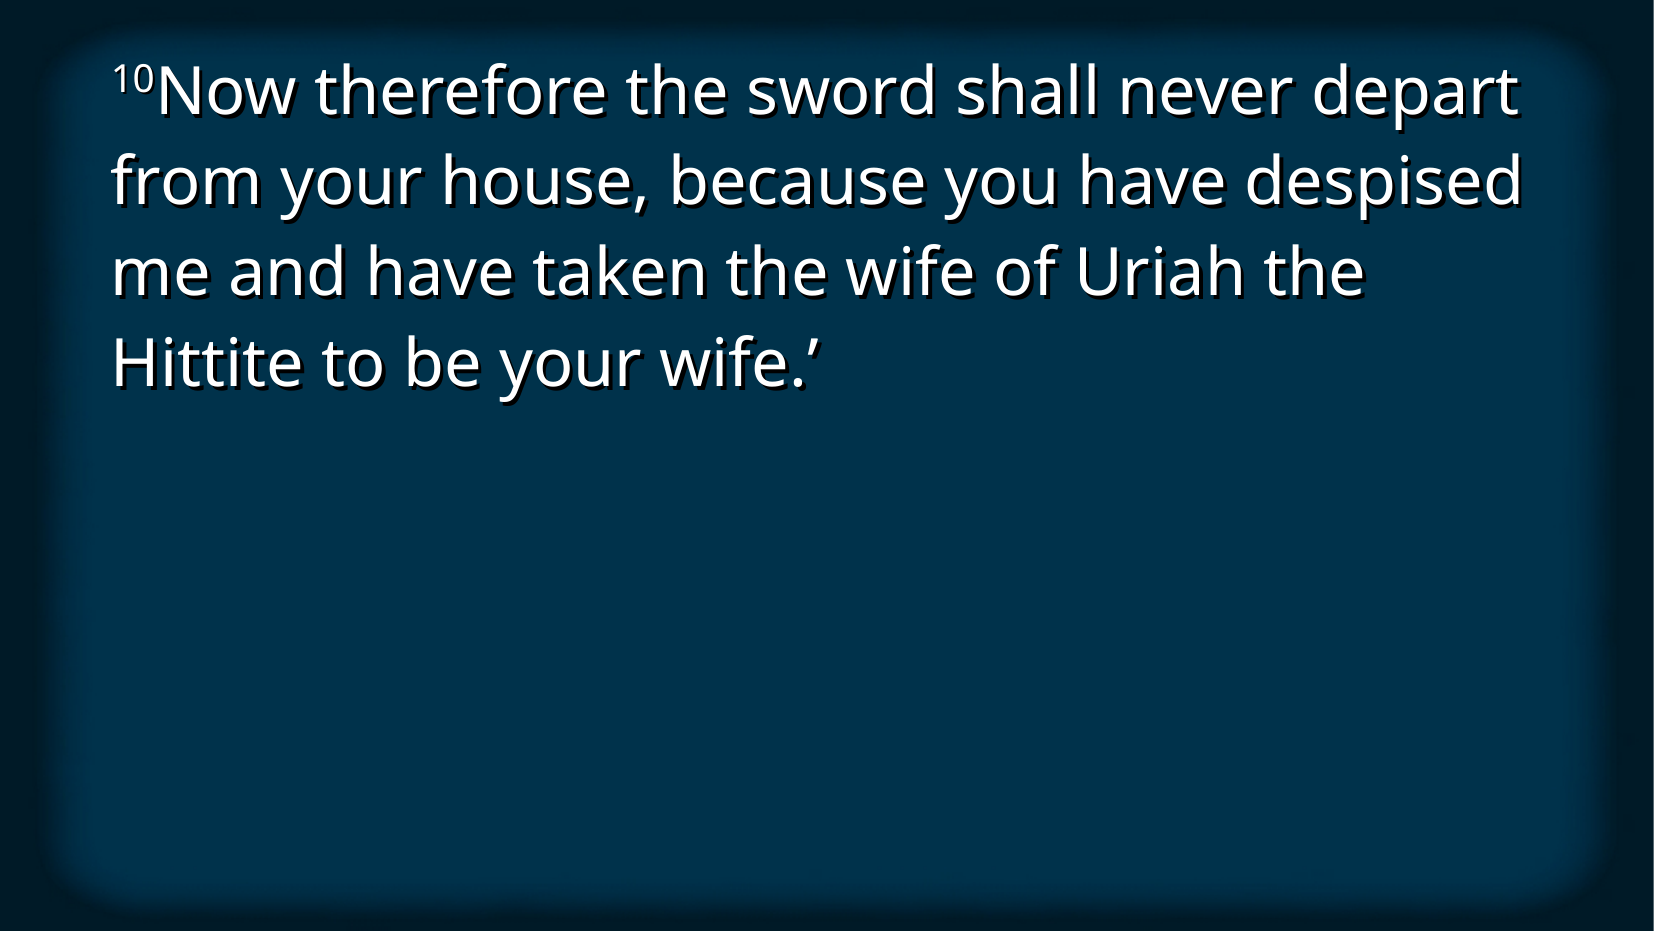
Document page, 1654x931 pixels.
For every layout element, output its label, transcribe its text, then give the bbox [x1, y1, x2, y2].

picture [0, 0, 1654, 931]
text_box 10Now therefore the sword shall never depart from your house, because you have despised me and have taken the wife of Uriah the Hittite to be your wife.’ [96, 35, 1567, 408]
